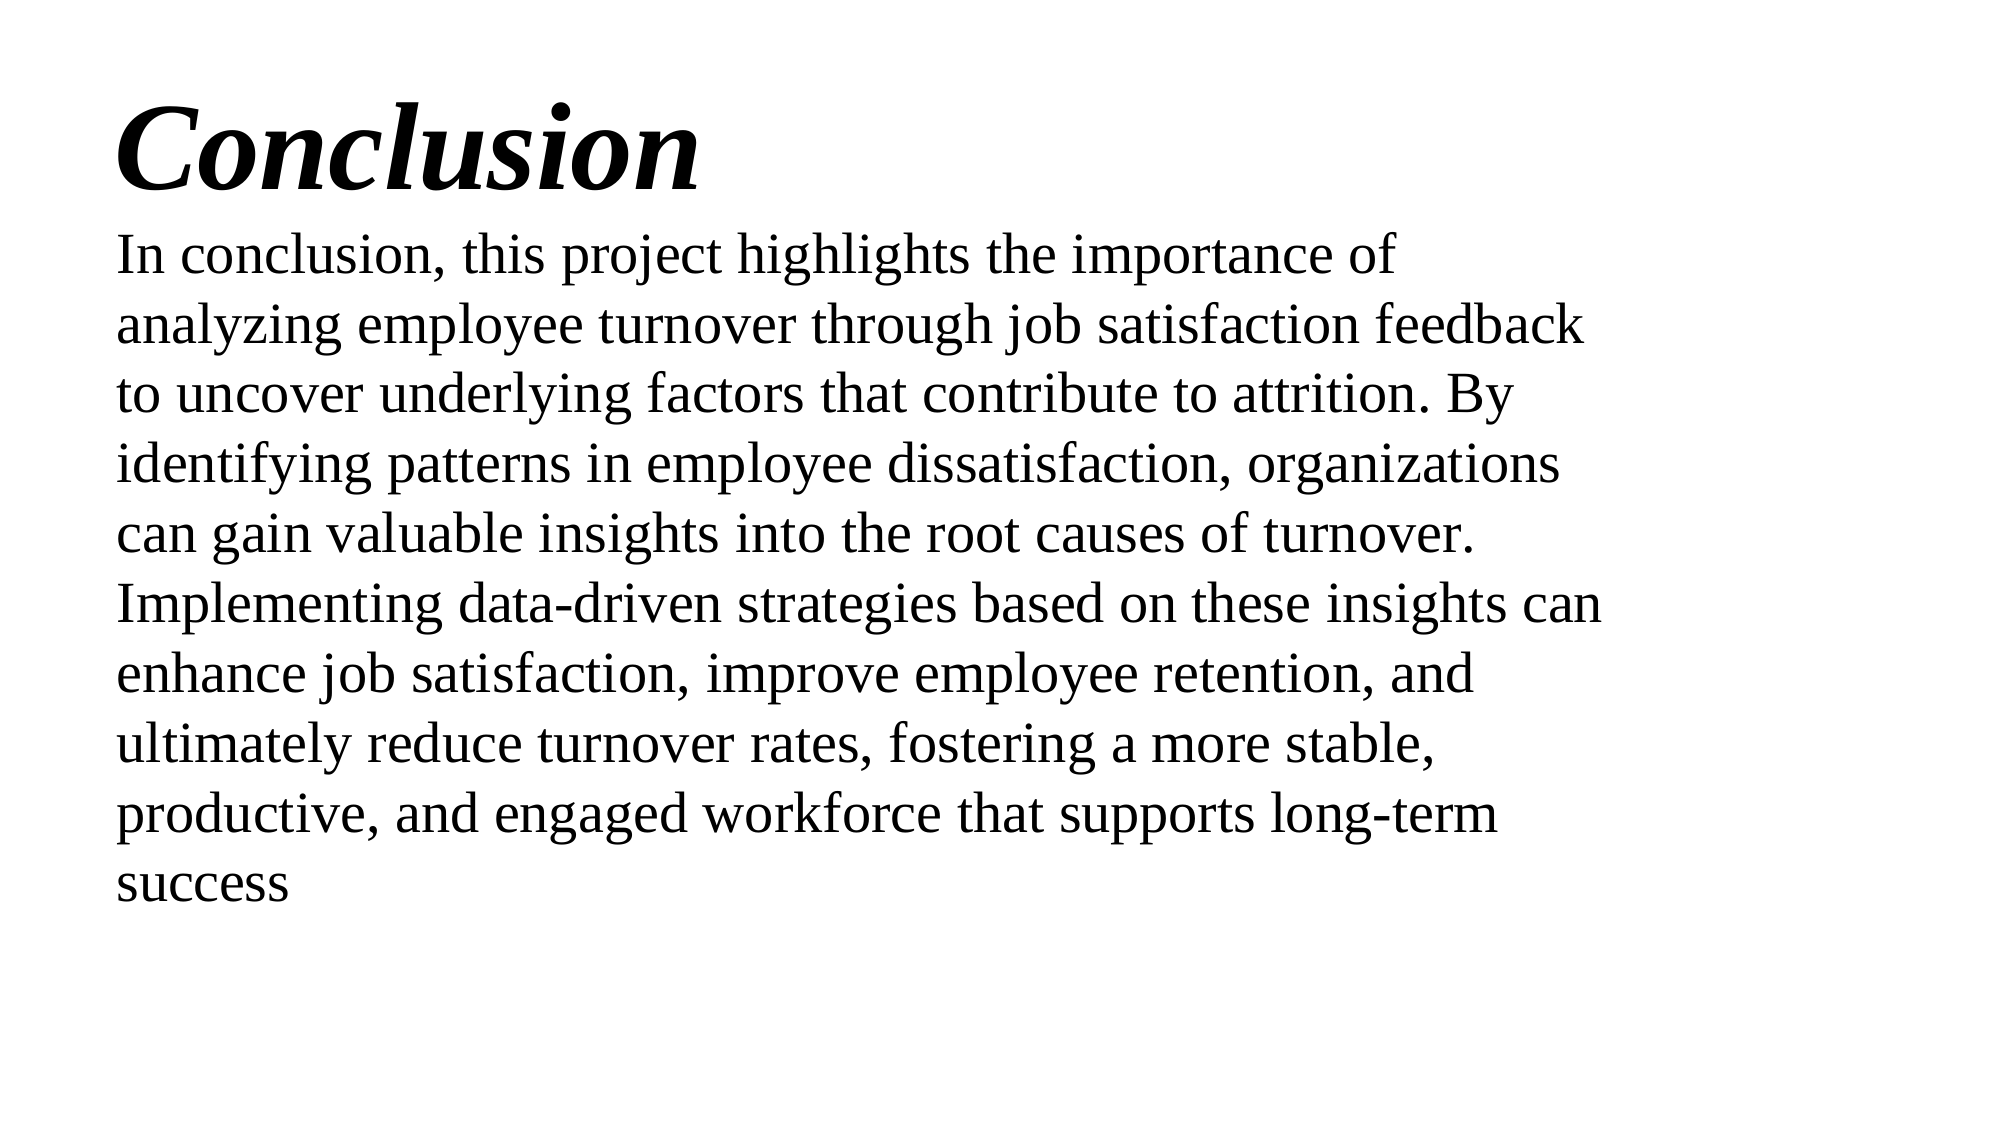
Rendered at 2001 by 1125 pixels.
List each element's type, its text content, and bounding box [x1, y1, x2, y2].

title Conclusion [112, 62, 708, 212]
list In conclusion, this project highlights the importance of analyzing employee turnover through job satisfaction feedback to uncover underlying factors that contribute to attrition. By identifying patterns in employee dissatisfaction, organizations can gain valuable insights into the root causes of turnover. Implementing data-driven strategies based on these insights can enhance job satisfaction, improve employee retention, and ultimately reduce turnover rates, fostering a more stable, productive, and engaged workforce that supports long-term success [112, 212, 1613, 922]
